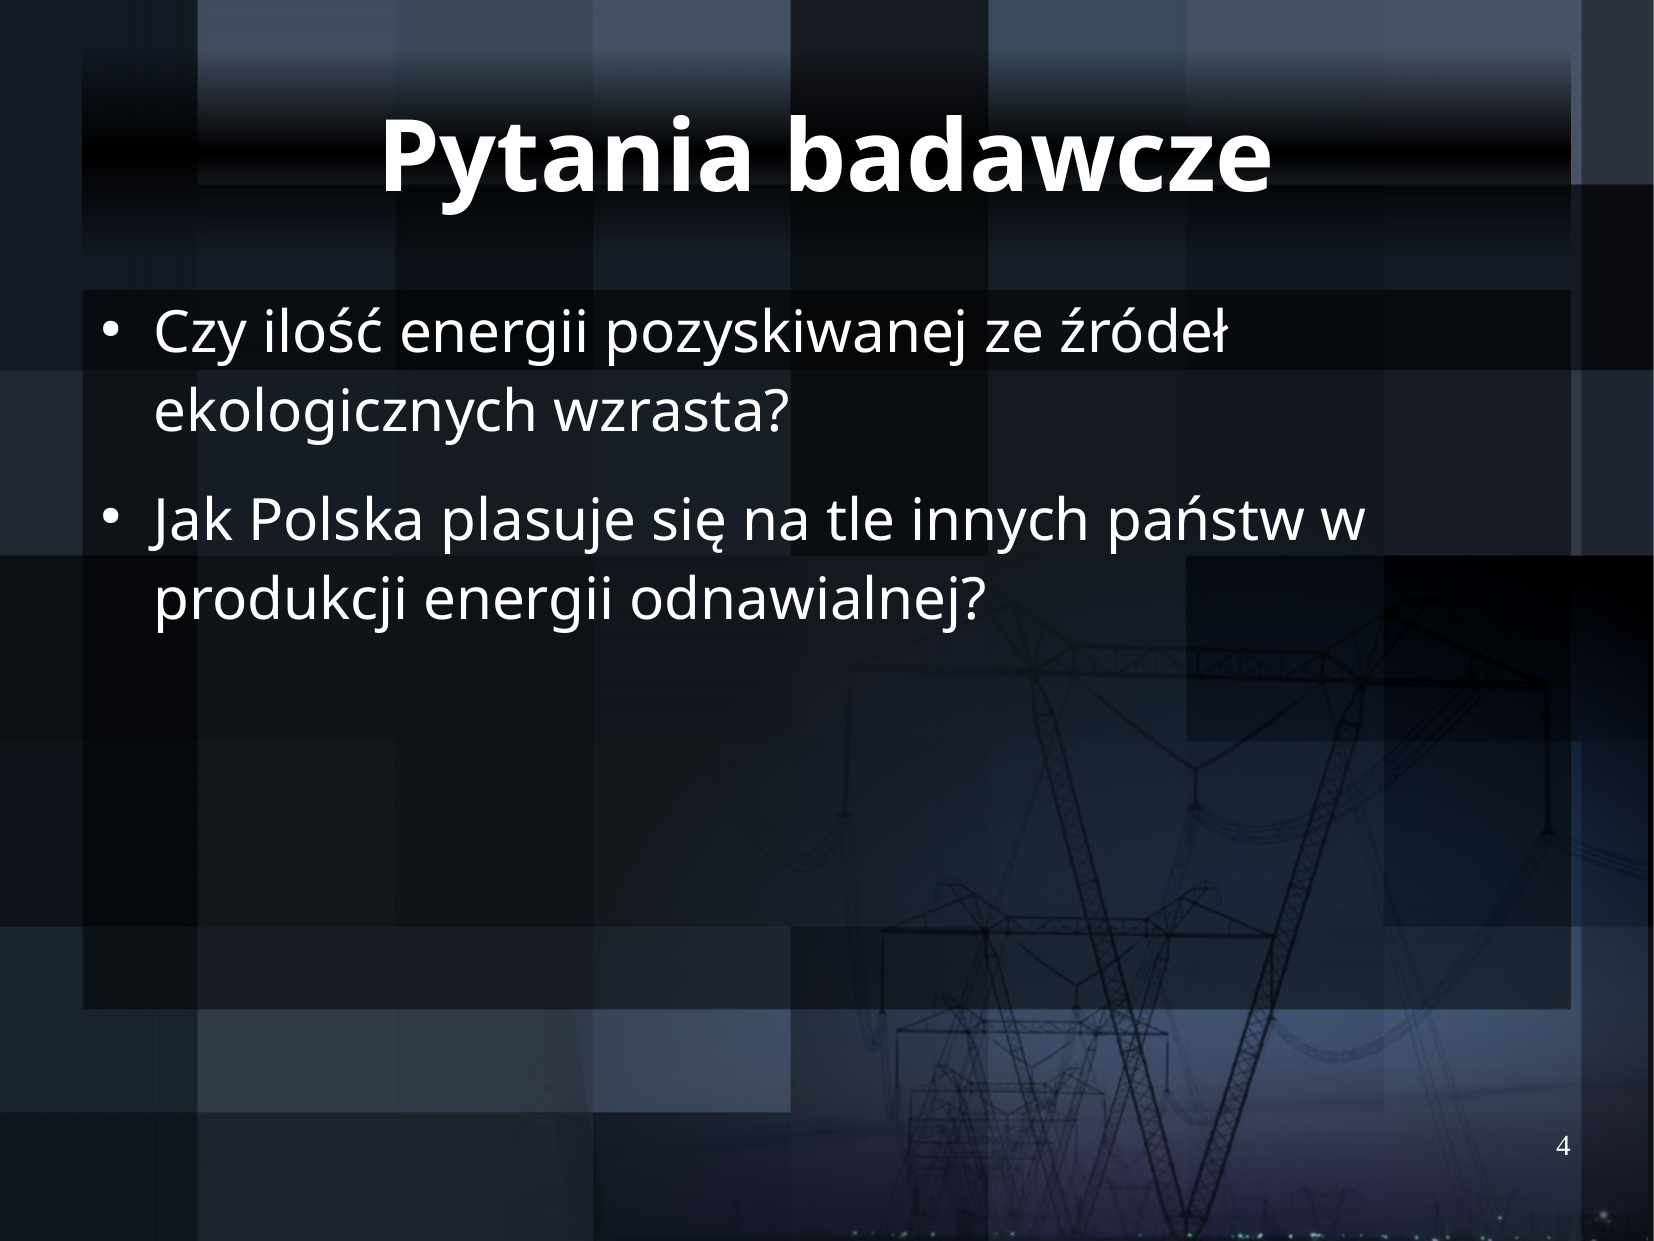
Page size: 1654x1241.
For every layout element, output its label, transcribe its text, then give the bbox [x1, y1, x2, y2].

title Pytania badawcze [82, 49, 1571, 257]
list Czy ilość energii pozyskiwanej ze źródeł ekologicznych wzrasta? Jak Polska plasuje się na tle innych państw w produkcji energii odnawialnej? [82, 290, 1571, 1010]
picture [0, 0, 1654, 1241]
